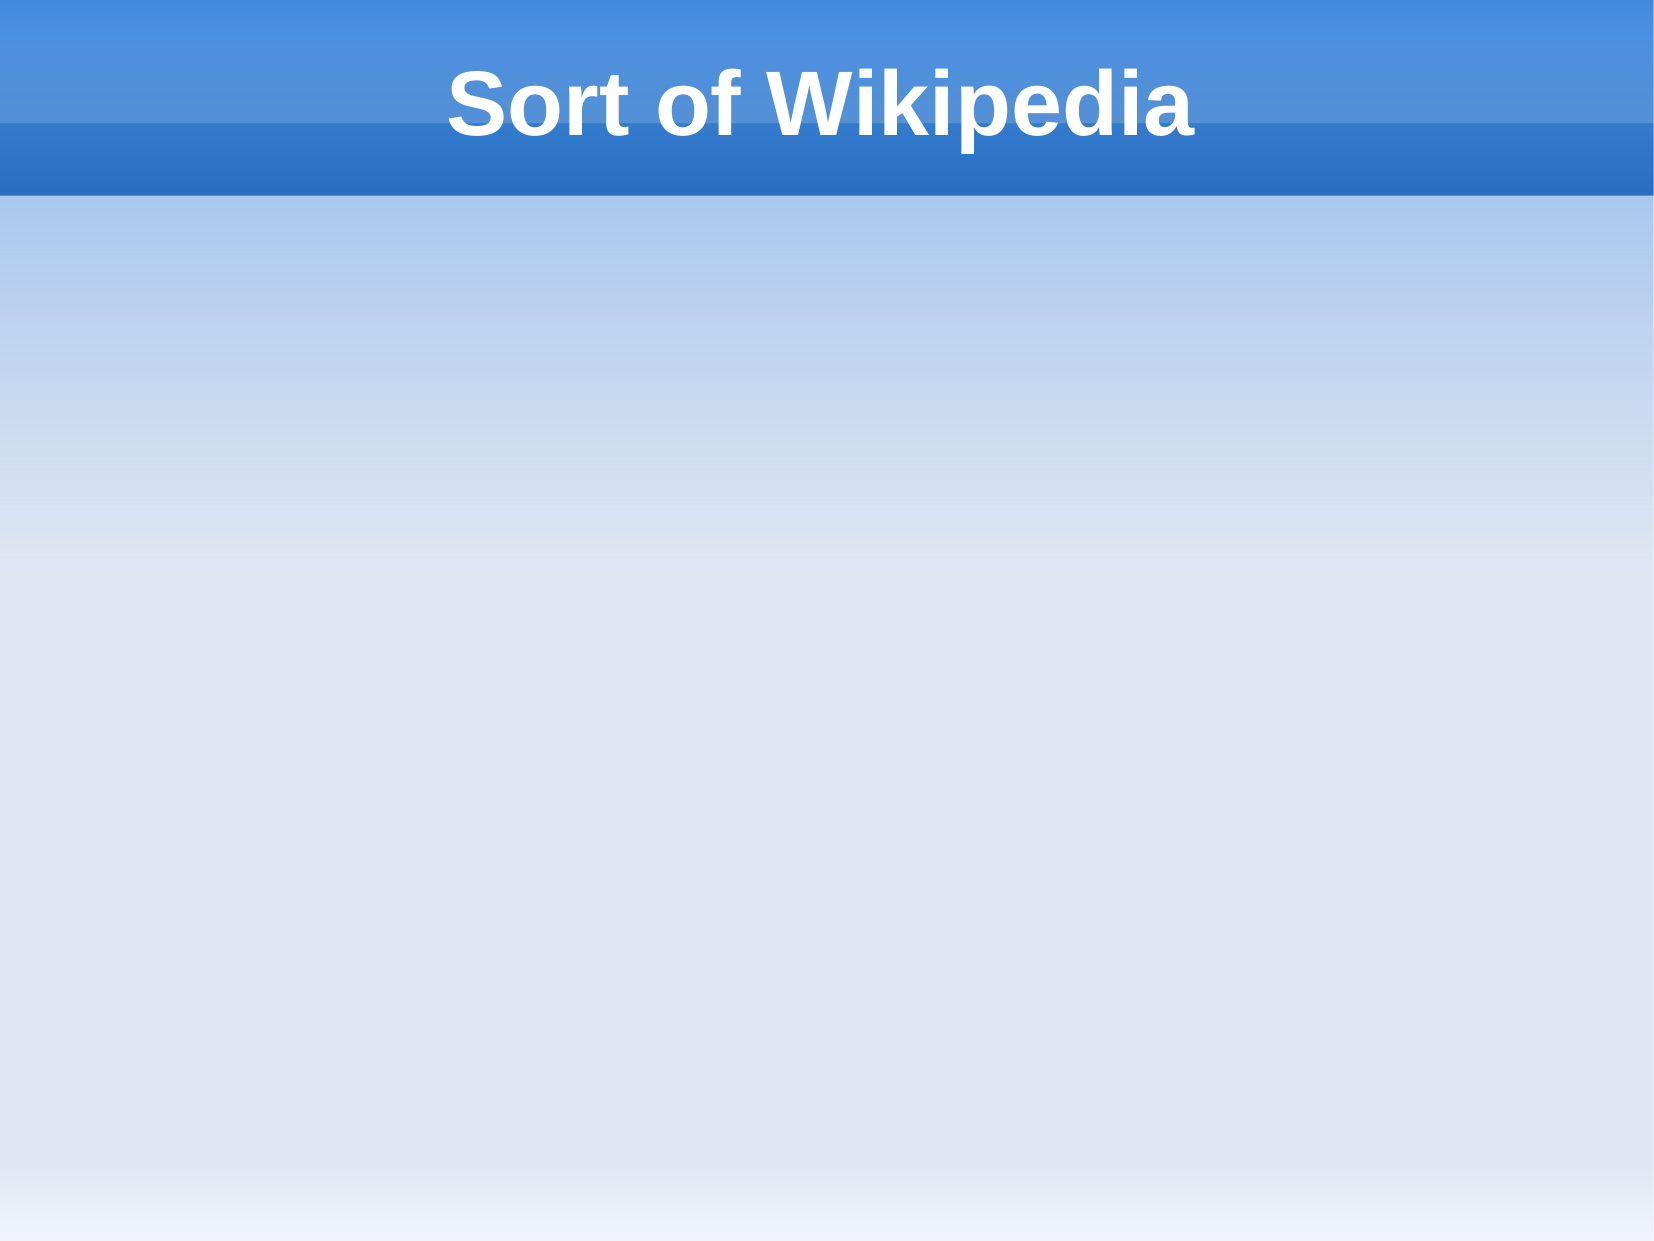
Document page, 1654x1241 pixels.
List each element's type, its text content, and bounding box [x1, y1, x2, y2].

picture [0, 0, 1654, 1241]
title Sort of Wikipedia [76, 7, 1565, 200]
